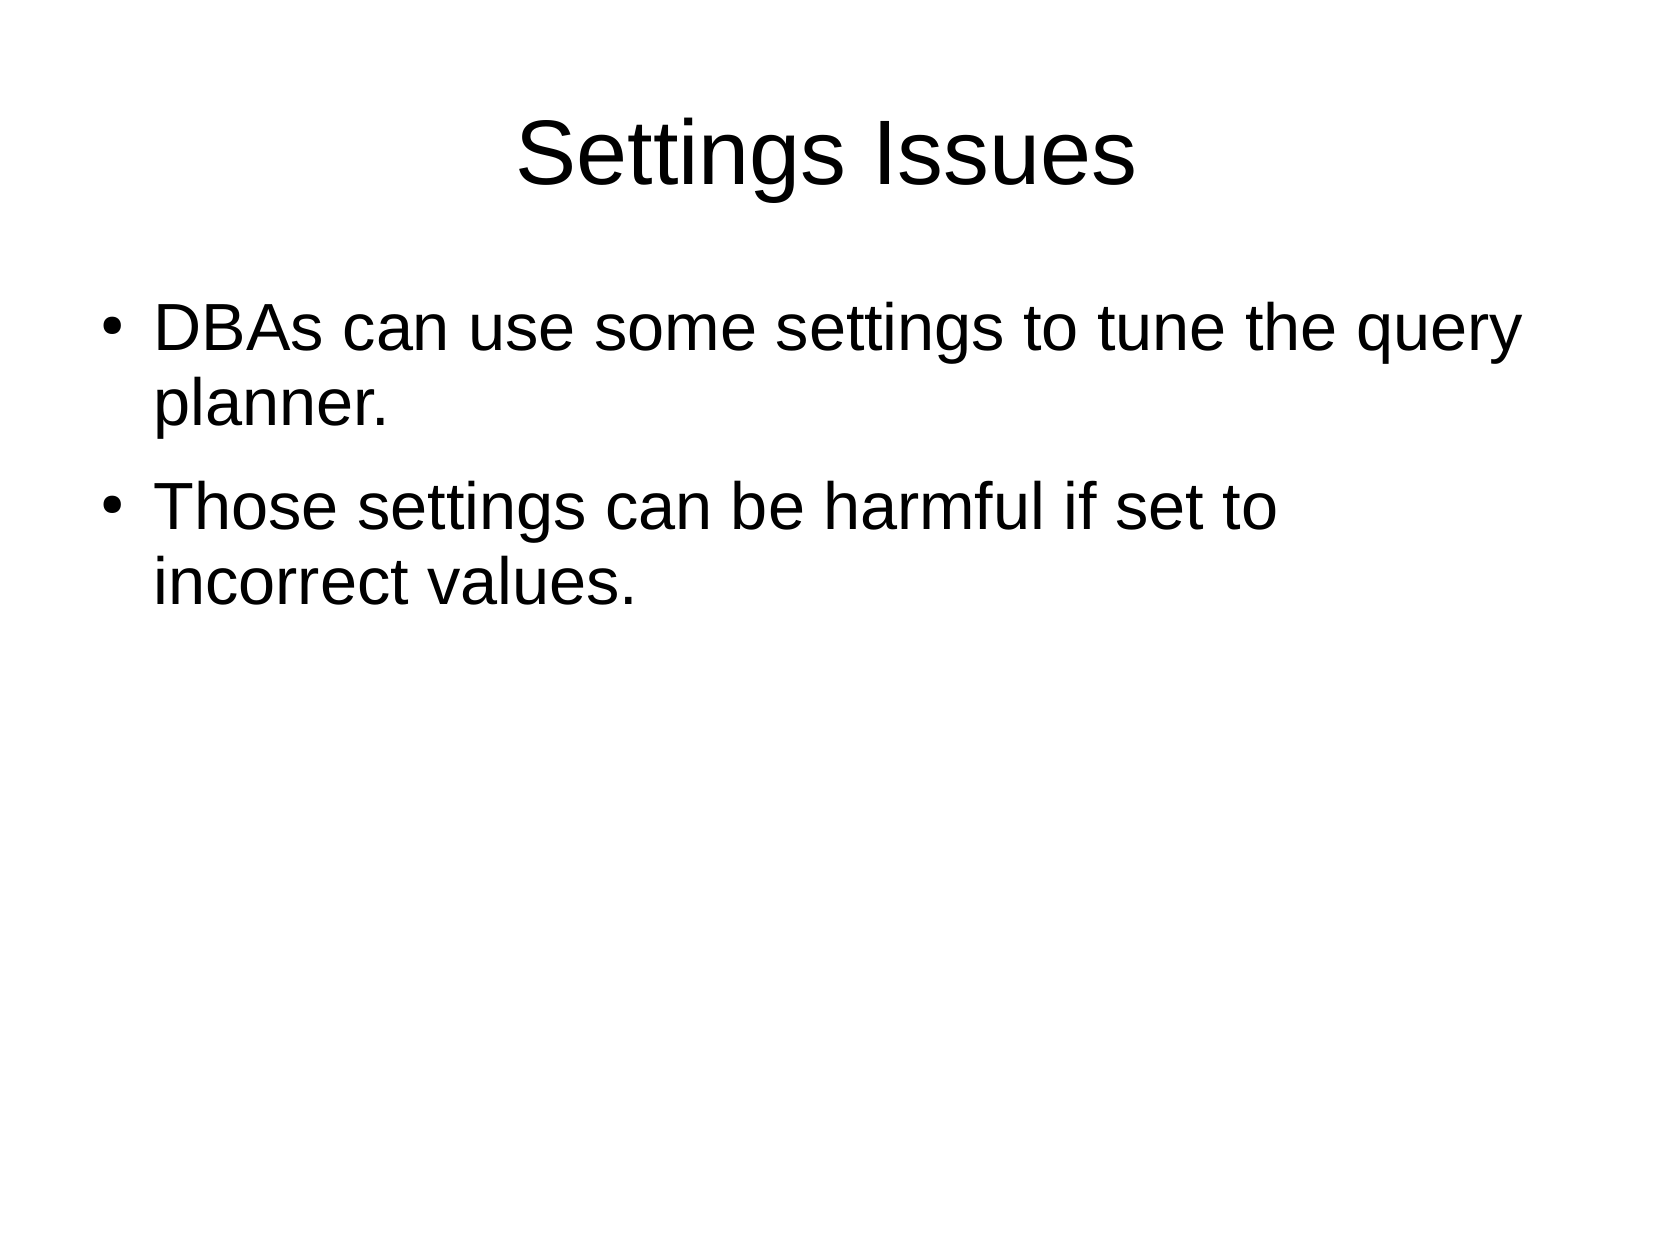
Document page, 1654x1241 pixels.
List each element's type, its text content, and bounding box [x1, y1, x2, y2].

list DBAs can use some settings to tune the query planner. Those settings can be harmful if set to incorrect values. [82, 290, 1538, 1010]
title Settings Issues [82, 49, 1571, 257]
